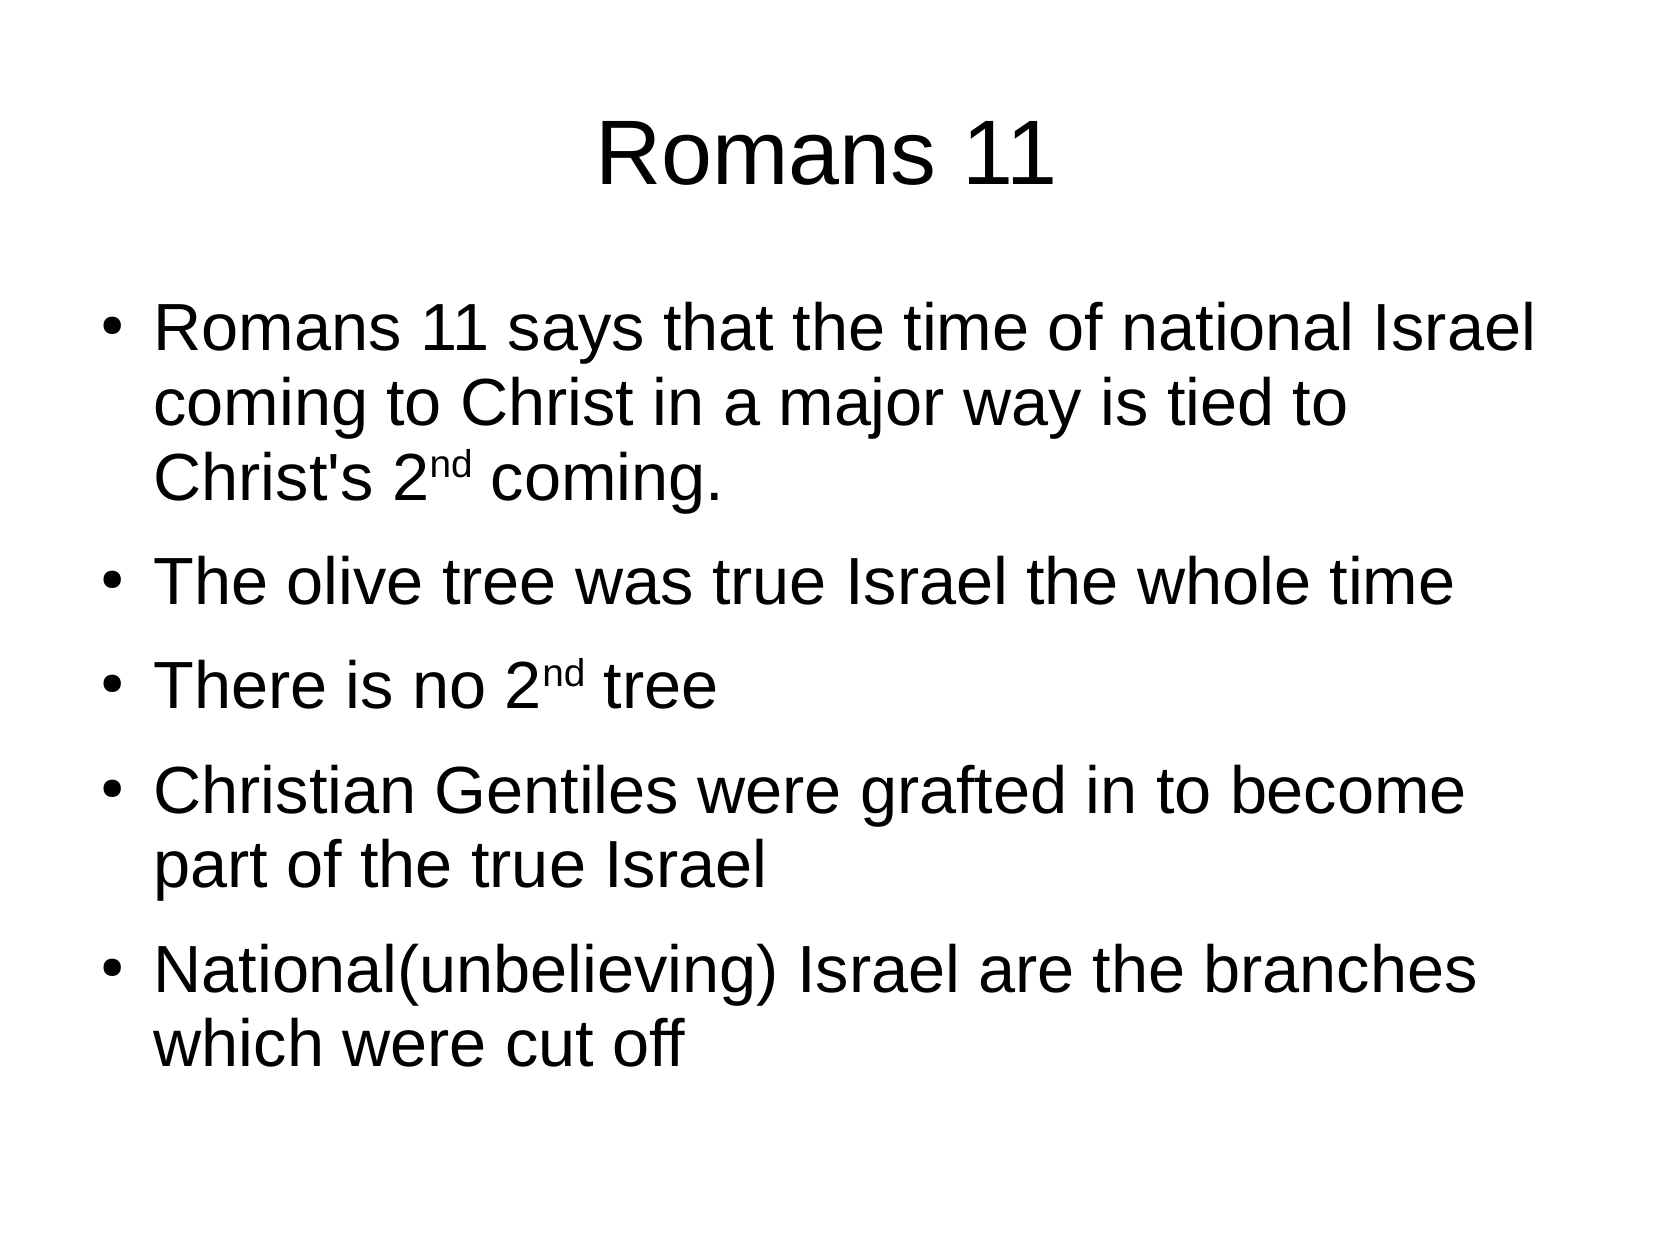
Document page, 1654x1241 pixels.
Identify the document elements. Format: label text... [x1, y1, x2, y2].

list Romans 11 says that the time of national Israel coming to Christ in a major way is tied to Christ's 2nd coming. The olive tree was true Israel the whole time There is no 2nd tree Christian Gentiles were grafted in to become part of the true Israel National(unbelieving) Israel are the branches which were cut off [82, 290, 1571, 1109]
title Romans 11 [82, 49, 1571, 257]
